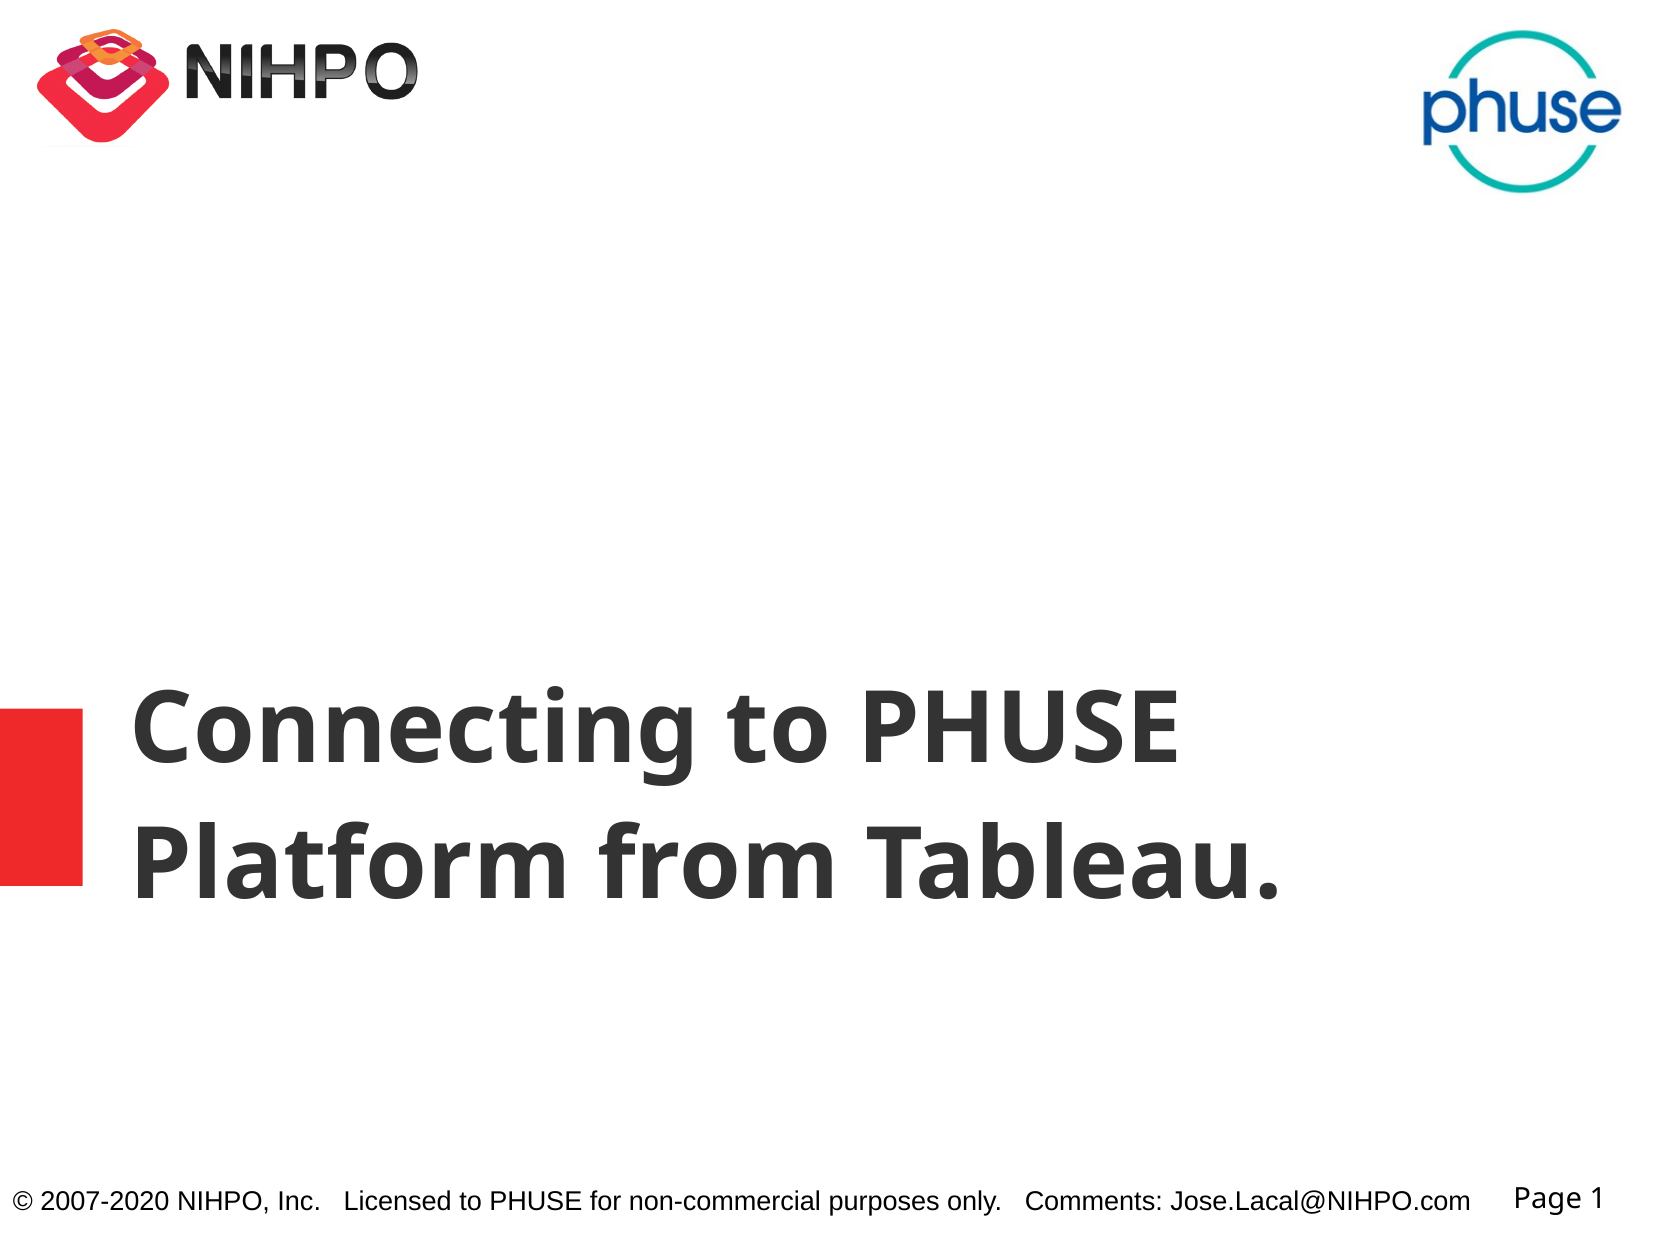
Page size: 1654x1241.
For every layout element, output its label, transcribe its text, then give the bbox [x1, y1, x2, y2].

title Connecting to PHUSE Platform from Tableau. [129, 655, 1536, 928]
text_box © 2007-2020 NIHPO, Inc. Licensed to PHUSE for non-commercial purposes only. Comments: Jose.Lacal@NIHPO.com [0, 1178, 1522, 1231]
picture [1408, 14, 1636, 211]
picture [25, 23, 421, 147]
